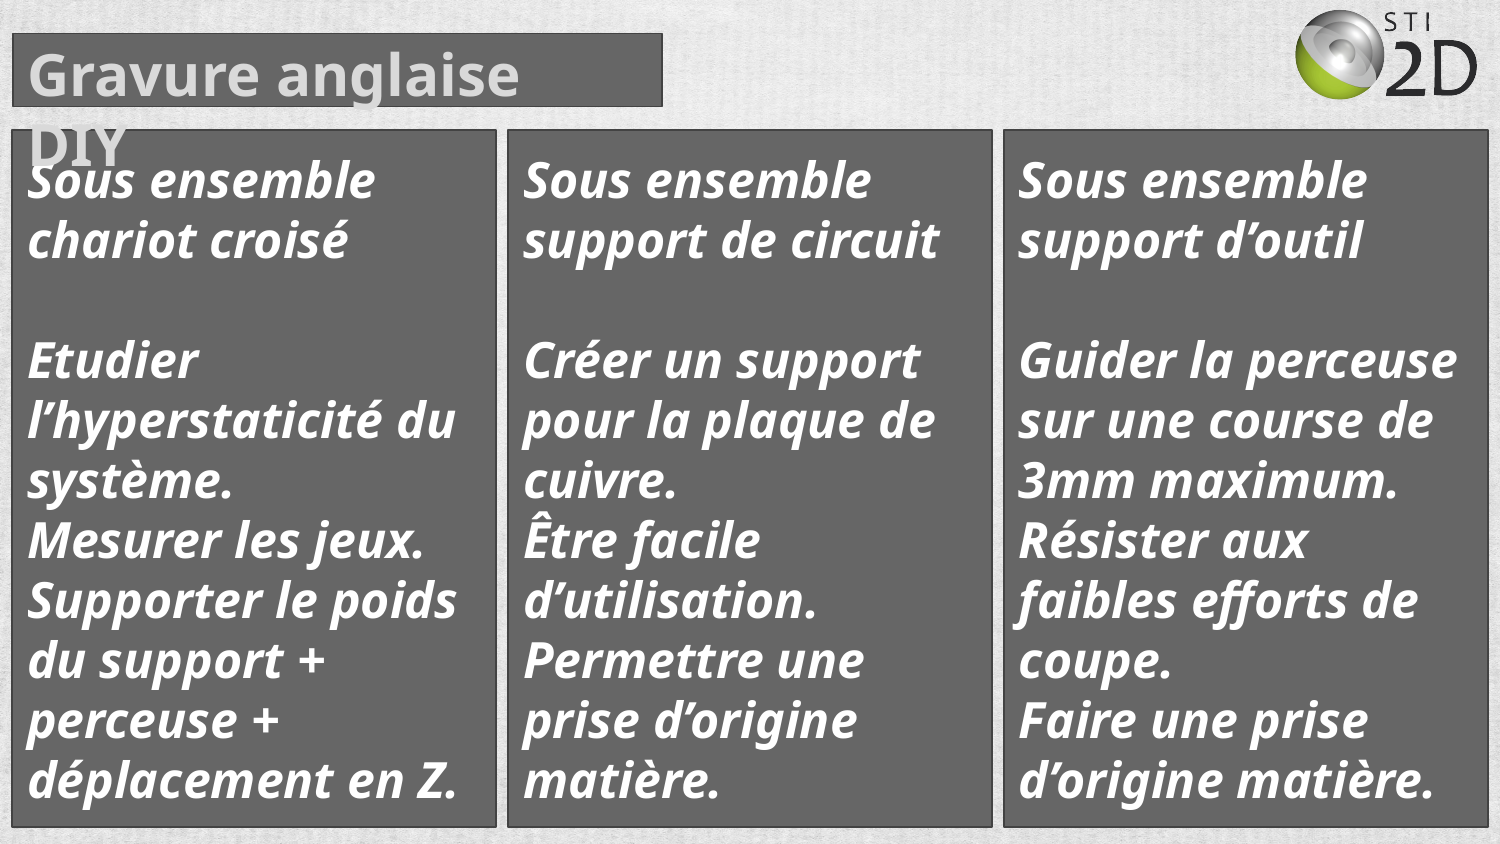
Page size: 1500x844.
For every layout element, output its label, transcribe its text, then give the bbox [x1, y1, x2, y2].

picture [0, 0, 1500, 844]
text_box Sous ensemble support d’outil Guider la perceuse sur une course de 3mm maximum. Résister aux faibles efforts de coupe. Faire une prise d’origine matière. [1003, 129, 1488, 827]
text_box Sous ensemble support de circuit Créer un support pour la plaque de cuivre. Être facile d’utilisation. Permettre une prise d’origine matière. [508, 129, 993, 827]
title Gravure anglaise DIY [12, 23, 615, 130]
text_box LYCÉE EUGÈNE LIVET NANTES [1311, 120, 1489, 225]
text_box Sous ensemble chariot croisé Etudier l’hyperstaticité du système. Mesurer les jeux. Supporter le poids du support + perceuse + déplacement en Z. [12, 130, 497, 827]
text_box [615, 33, 662, 107]
